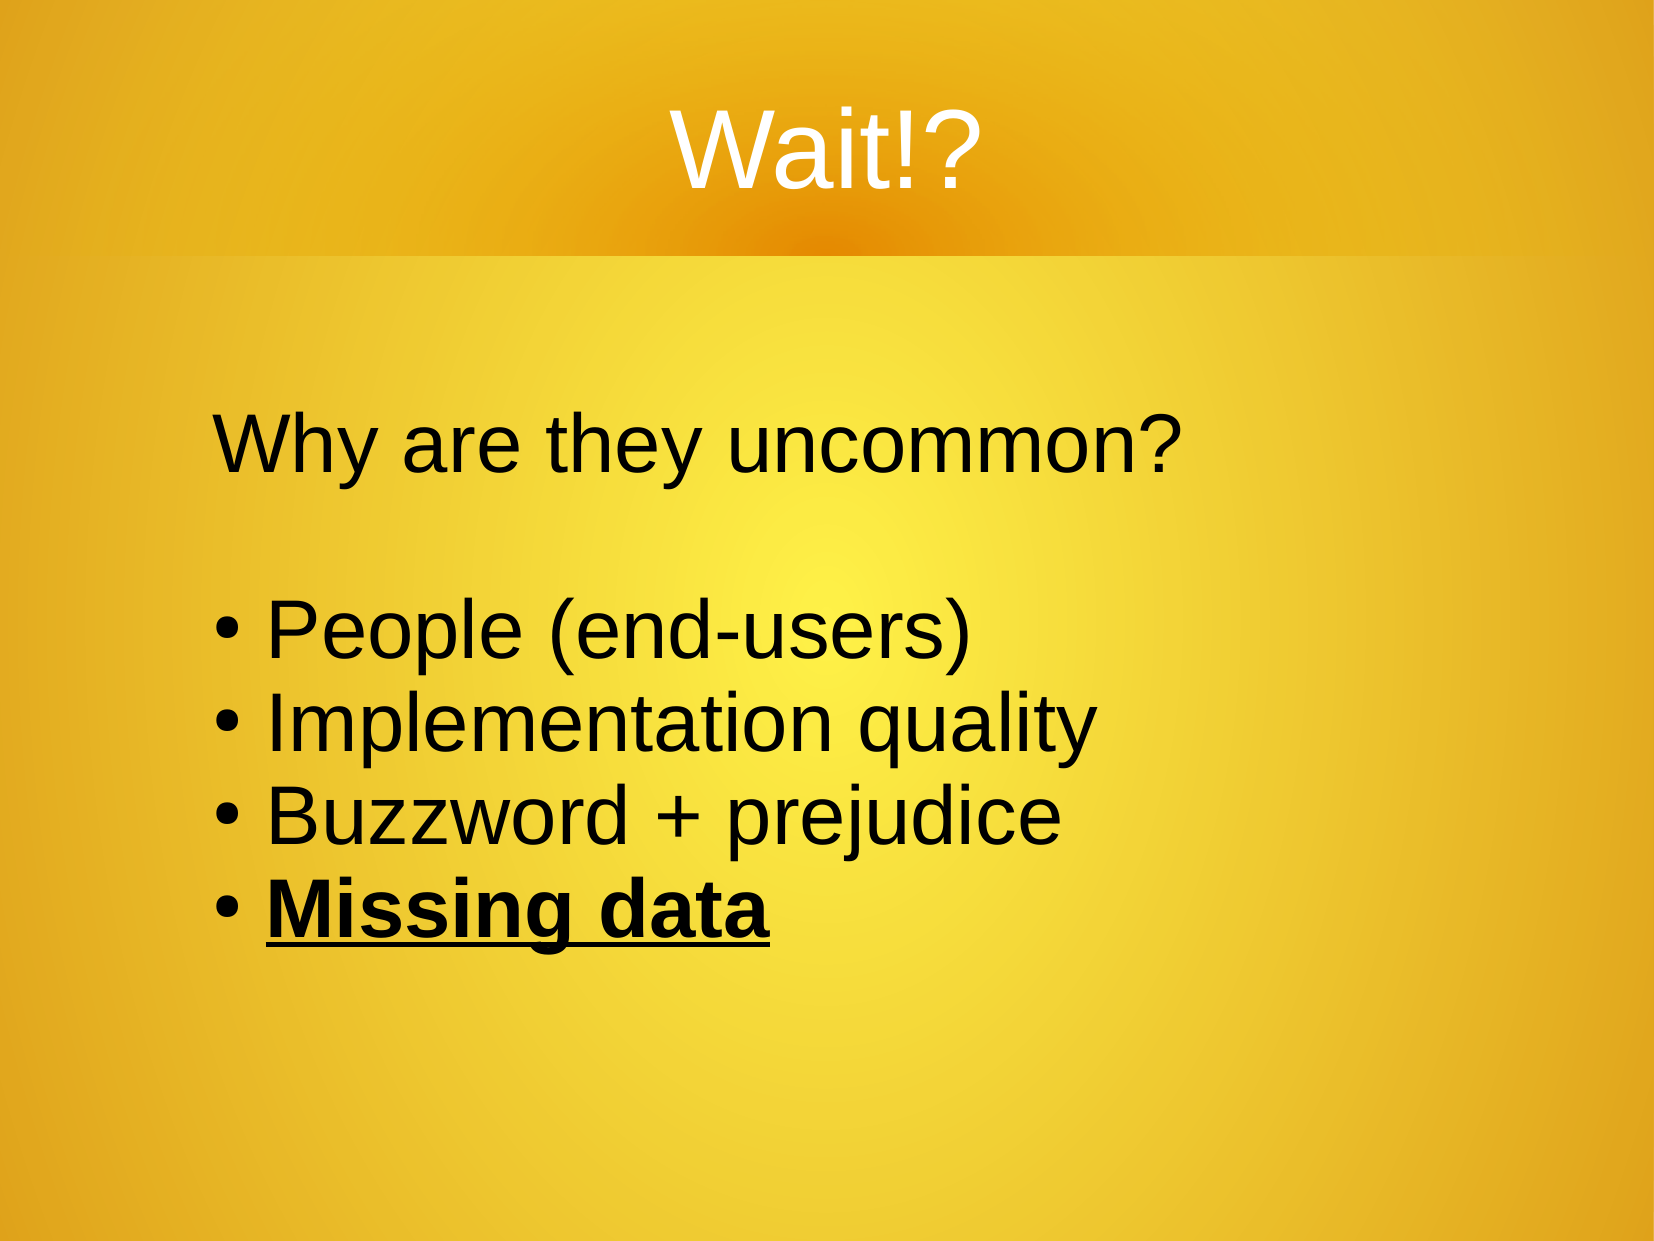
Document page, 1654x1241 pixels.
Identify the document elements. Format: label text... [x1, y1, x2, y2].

subtitle Why are they uncommon? People (end-users) Implementation quality Buzzword + prejudice Missing data [212, 316, 1654, 1037]
title Wait!? [82, 47, 1571, 252]
